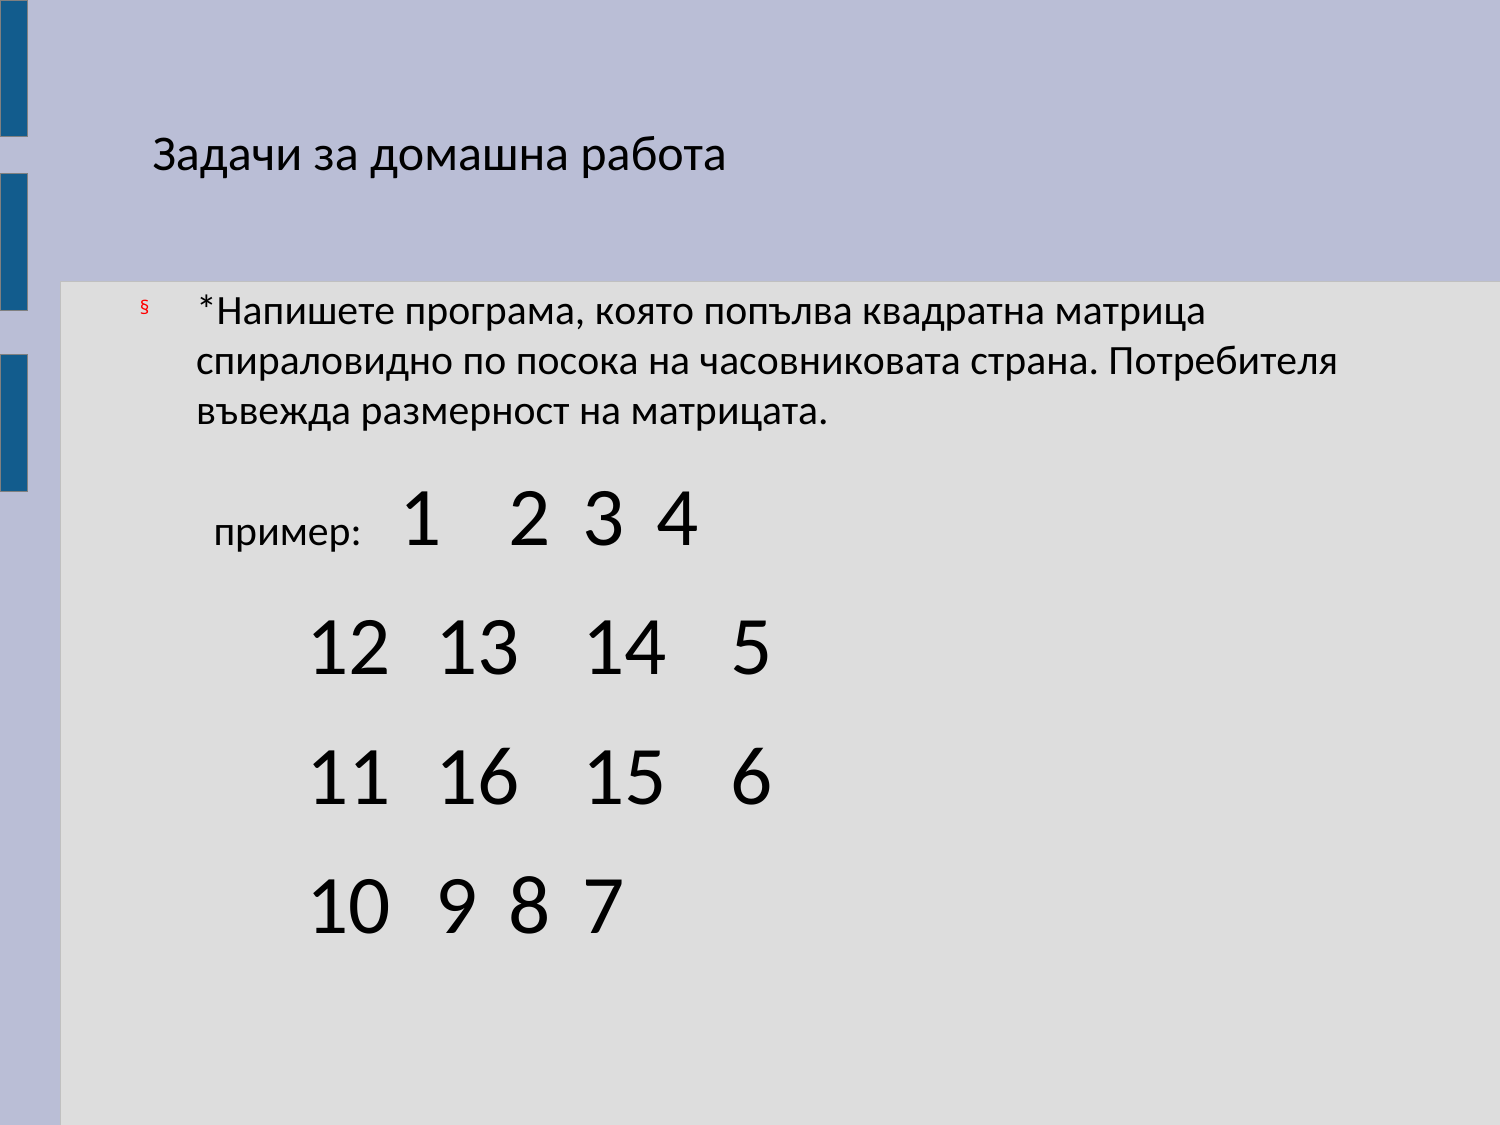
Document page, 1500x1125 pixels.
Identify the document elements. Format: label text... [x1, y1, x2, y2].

list *Напишете програма, която попълва квадратна матрица спираловидно по посока на часовниковата страна. Потребителя въвежда размерност на матрицата. пример: 1 2 3 4 12 13 14 5 11 16 15 6 10 9 8 7 [125, 275, 1375, 1075]
title Задачи за домашна работа [137, 112, 1488, 300]
